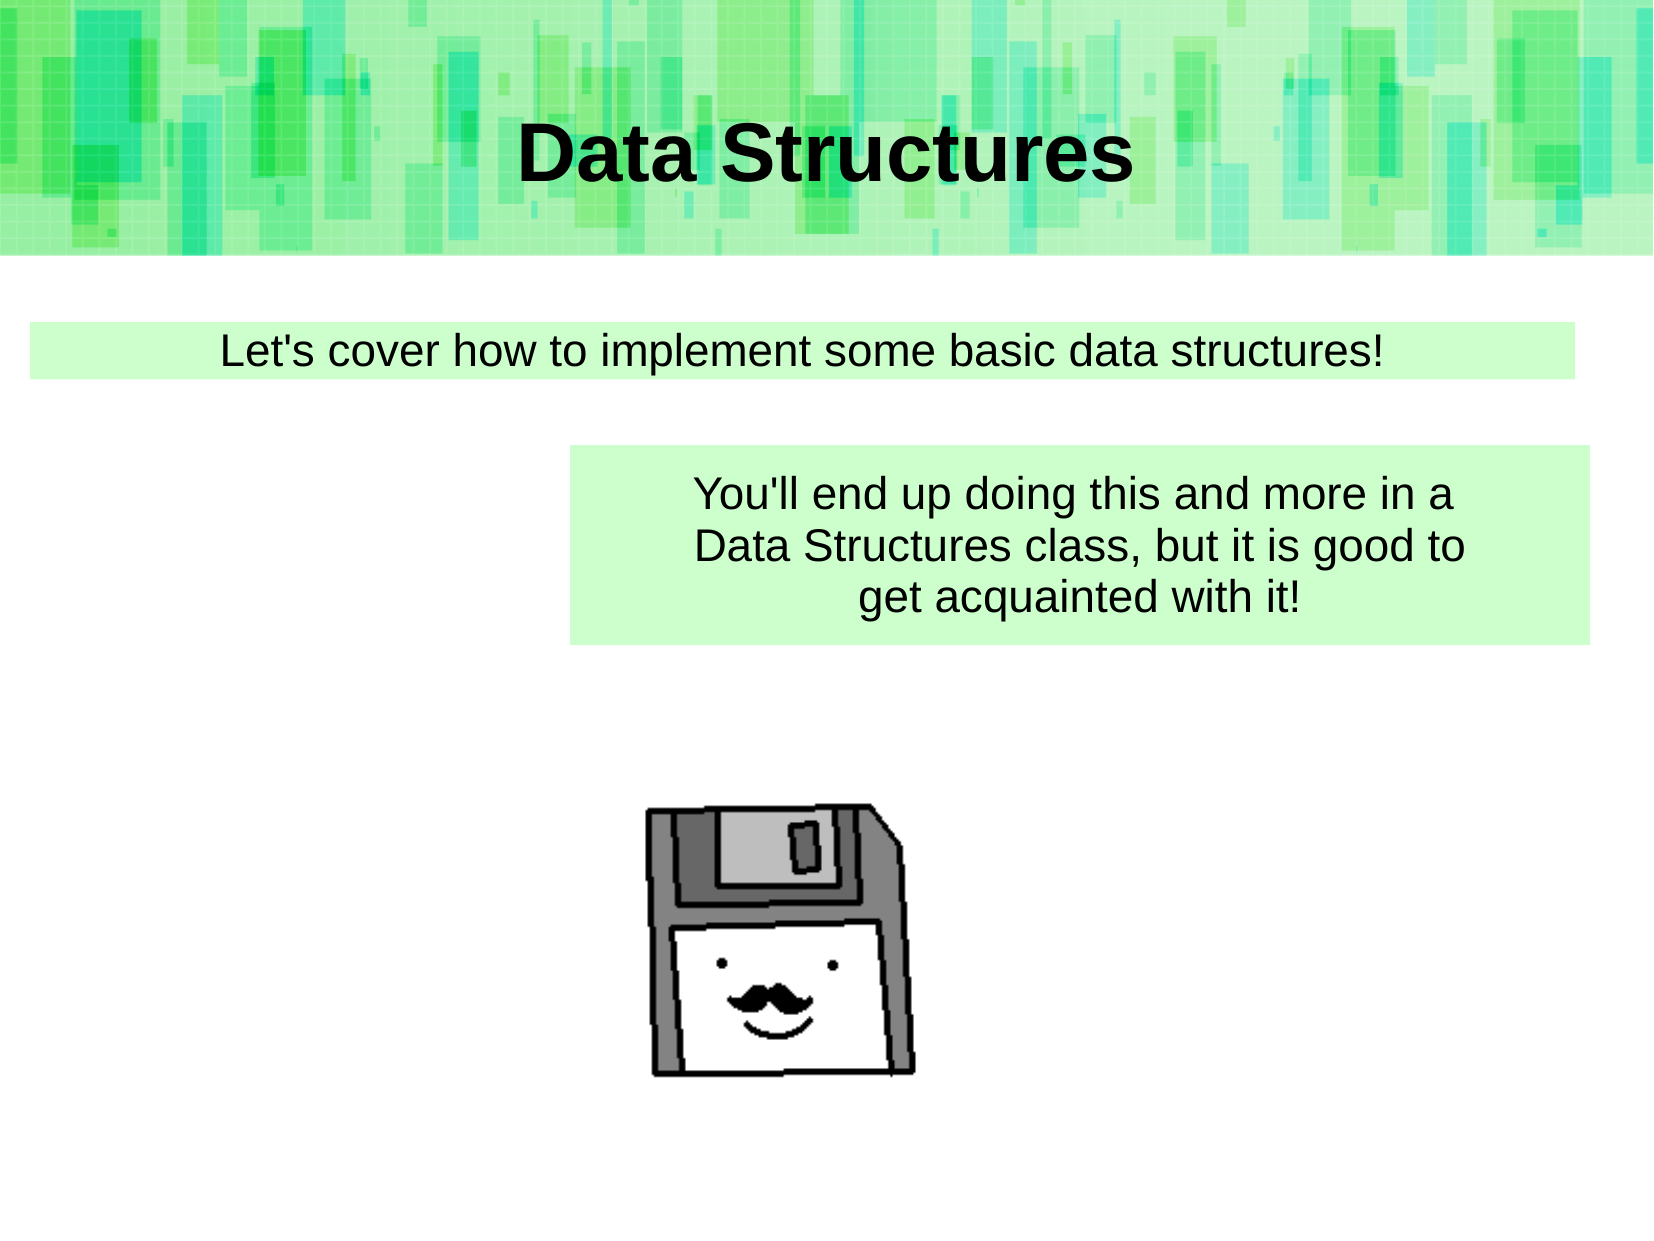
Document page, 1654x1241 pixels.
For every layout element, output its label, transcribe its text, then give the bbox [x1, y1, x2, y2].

picture [0, 0, 1654, 1241]
text_box Let's cover how to implement some basic data structures! [30, 321, 1576, 380]
title Data Structures [82, 49, 1571, 257]
text_box You'll end up doing this and more in a Data Structures class, but it is good to get acquainted with it! [570, 445, 1591, 646]
